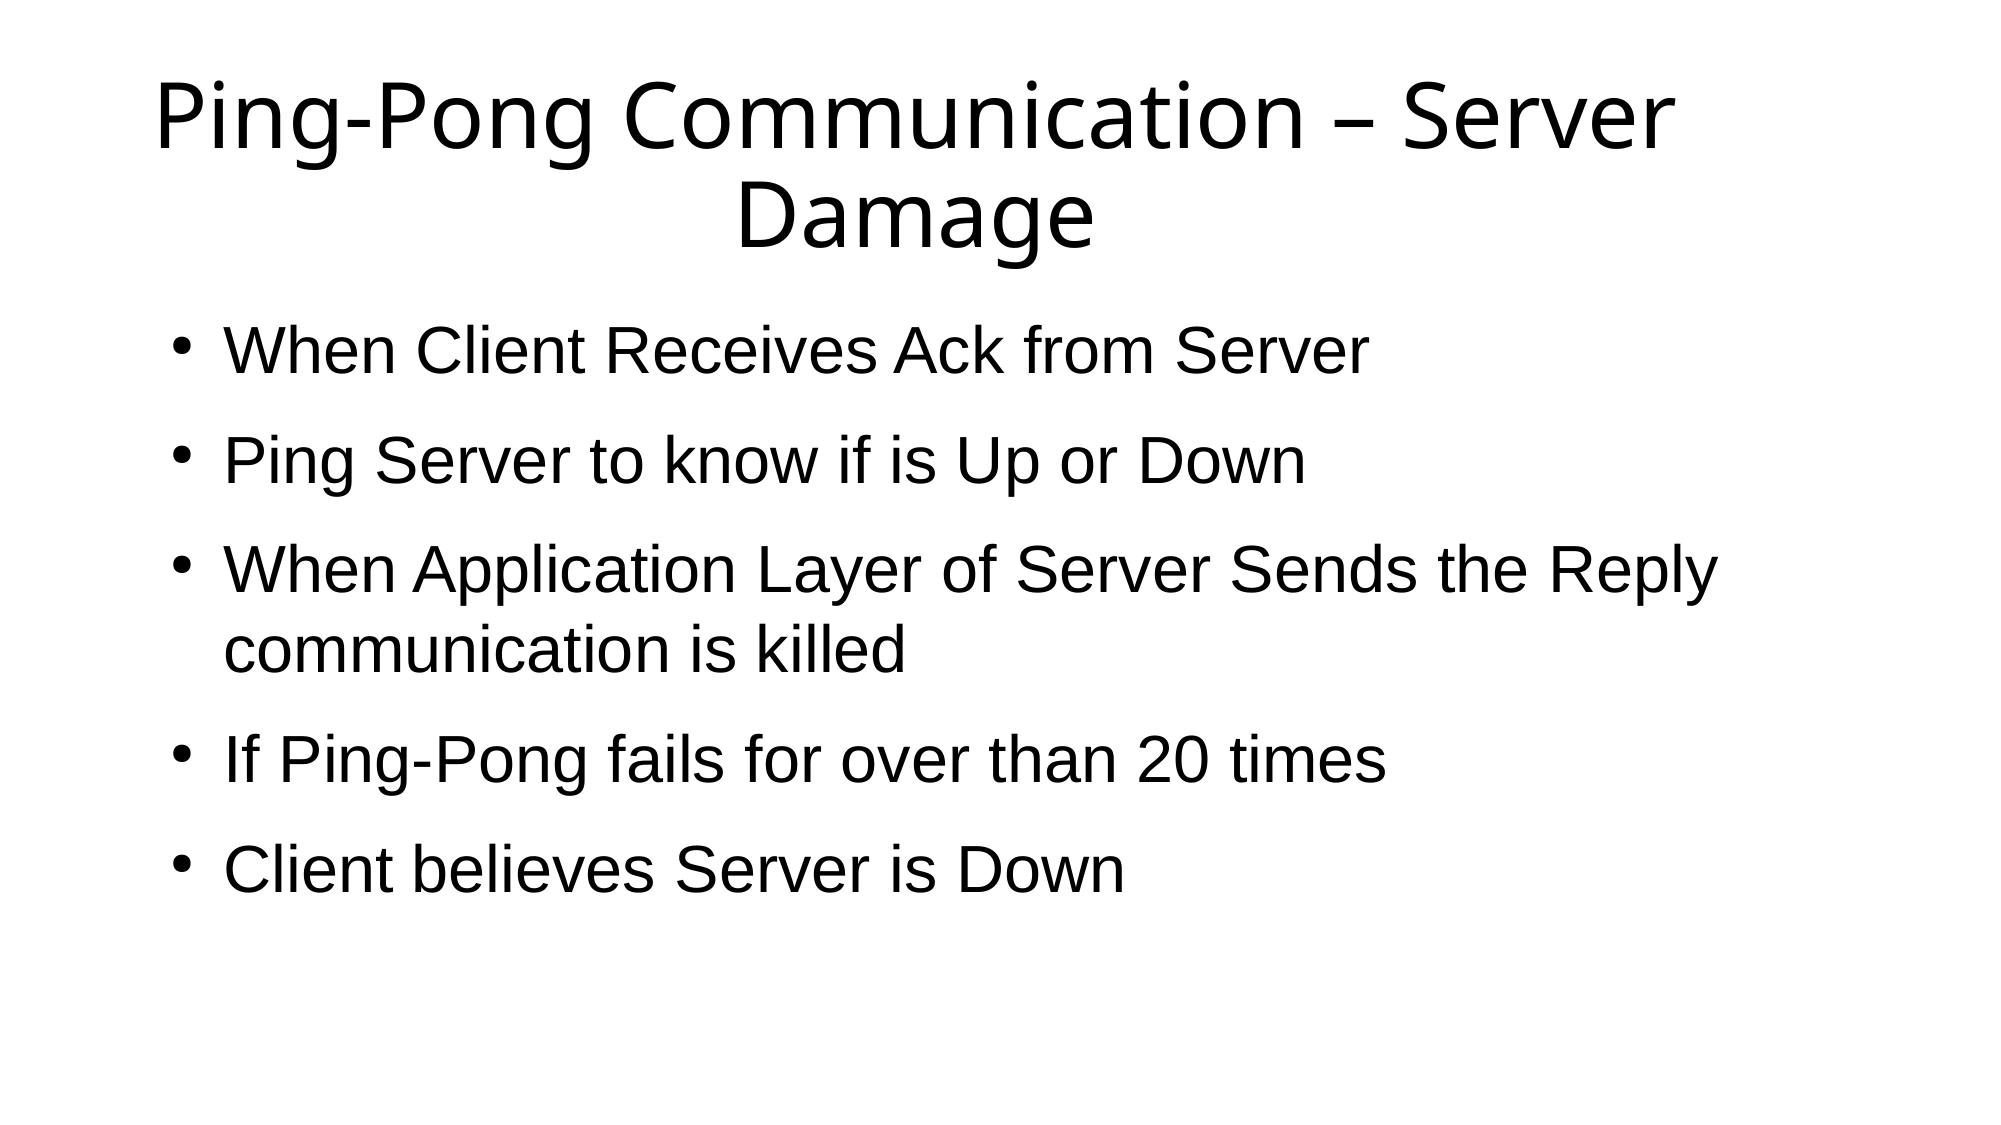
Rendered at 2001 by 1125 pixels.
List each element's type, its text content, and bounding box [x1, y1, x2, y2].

list When Client Receives Ack from Server Ping Server to know if is Up or Down When Application Layer of Server Sends the Reply communication is killed If Ping-Pong fails for over than 20 times Client believes Server is Down [137, 299, 1863, 1014]
title Ping-Pong Communication – Server Damage [137, 59, 1863, 278]
